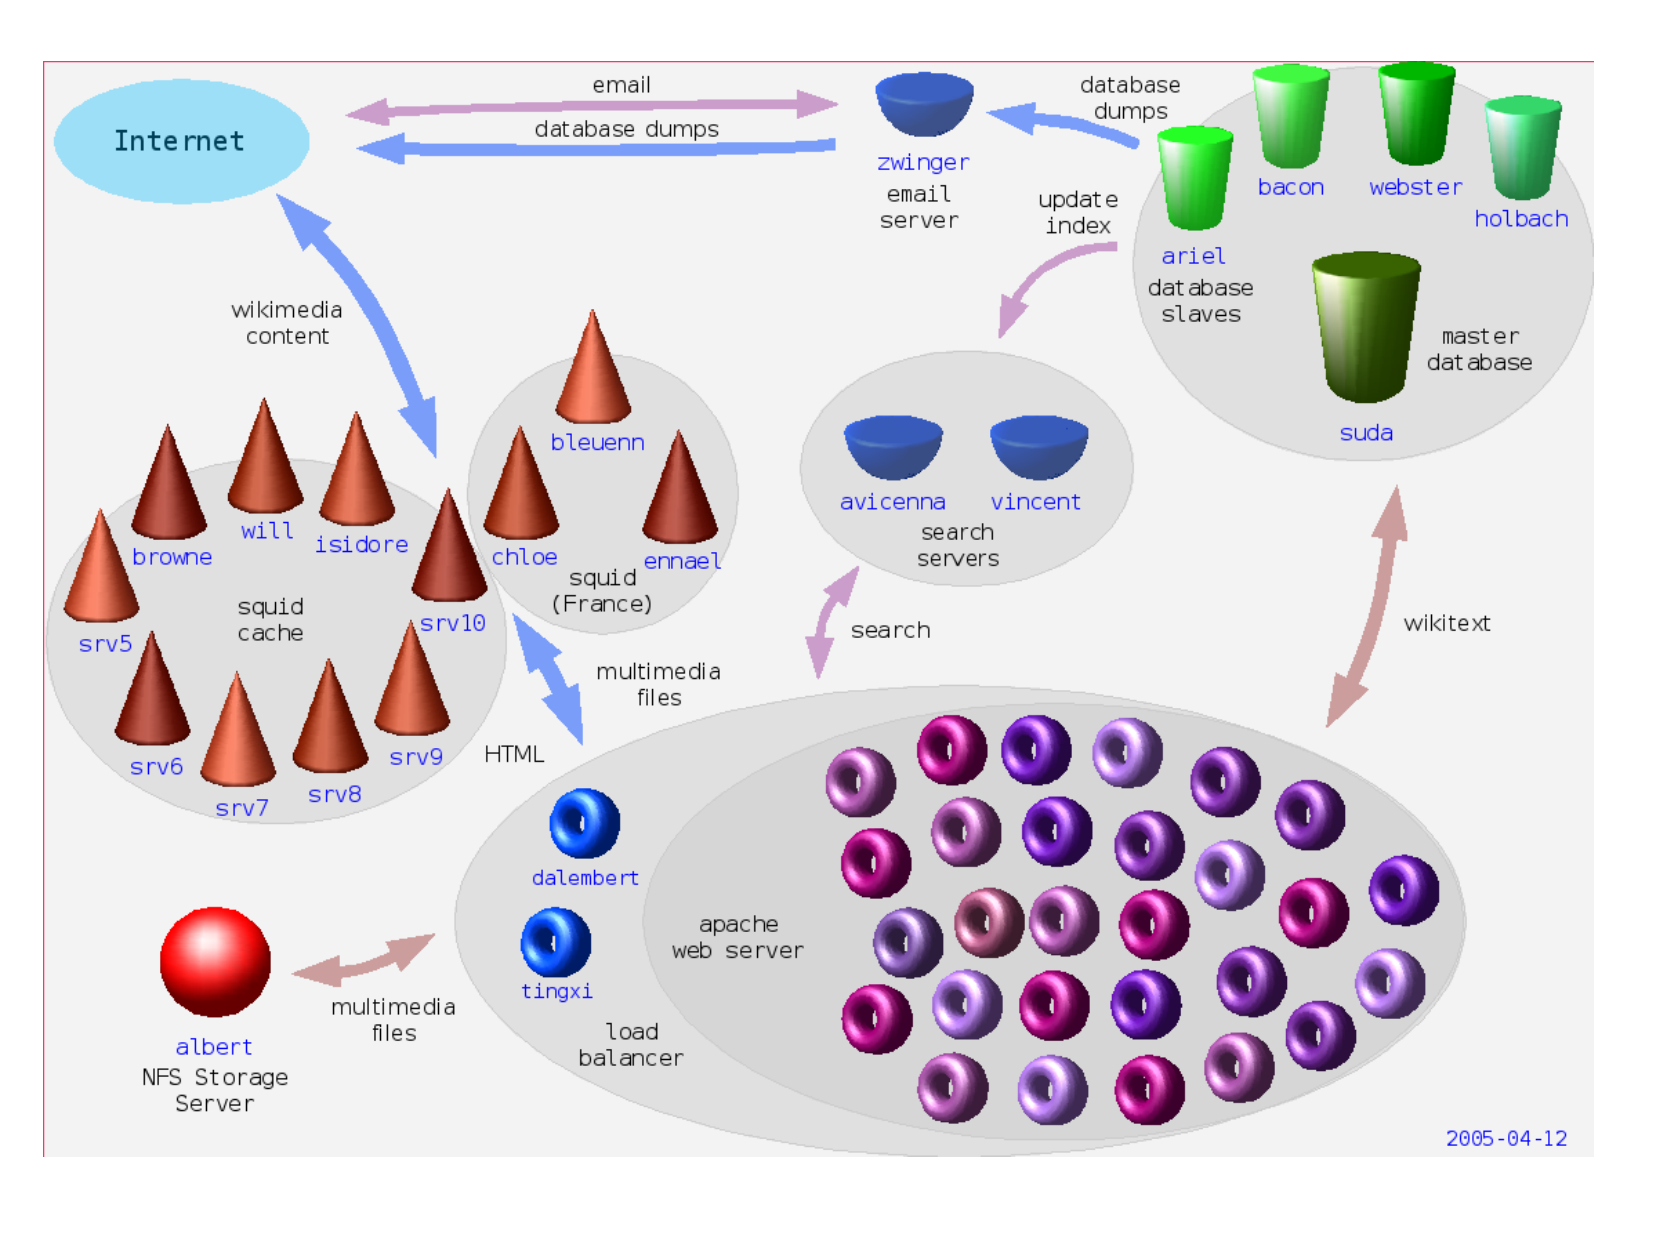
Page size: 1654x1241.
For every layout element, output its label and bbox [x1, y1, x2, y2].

picture [43, 61, 1594, 1157]
